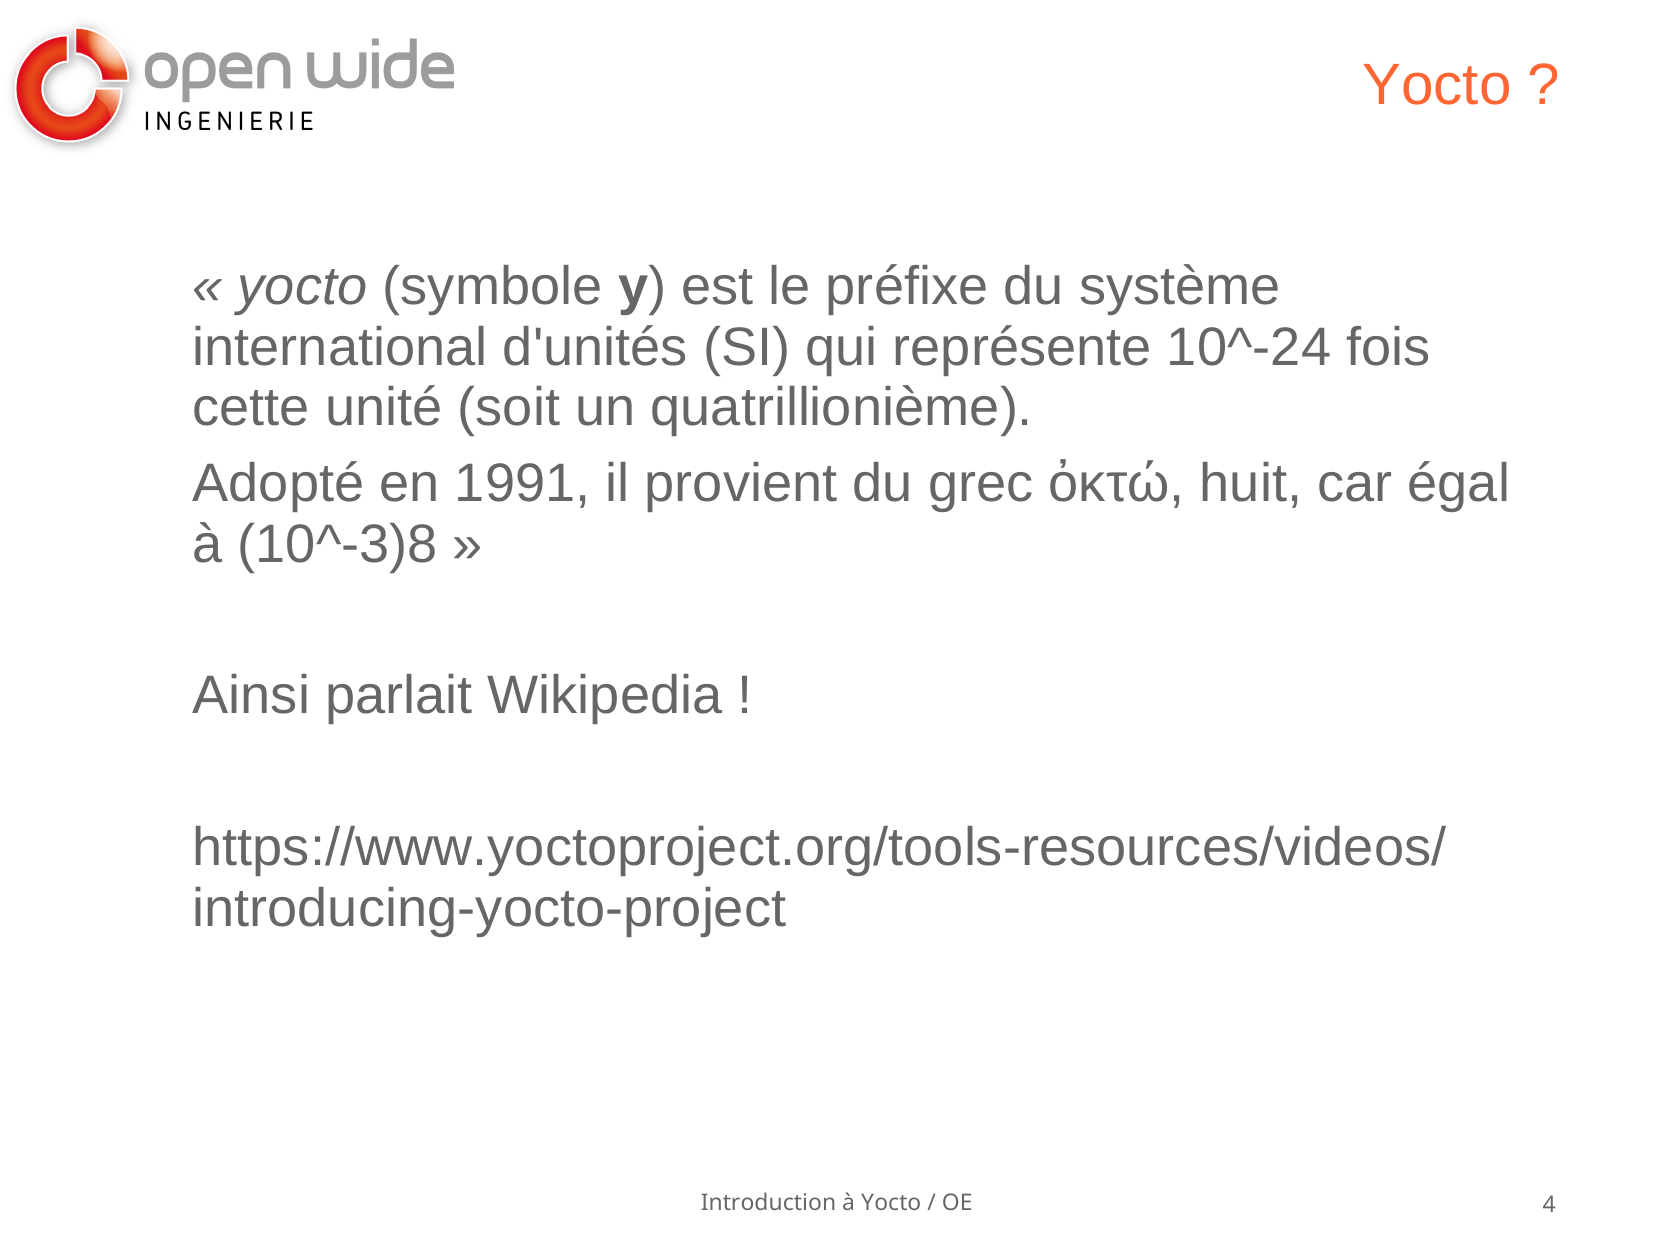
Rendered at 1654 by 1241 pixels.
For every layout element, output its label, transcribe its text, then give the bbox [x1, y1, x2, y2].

list « yocto (symbole y) est le préfixe du système international d'unités (SI) qui représente 10^-24 fois cette unité (soit un quatrillionième). Adopté en 1991, il provient du grec ὀκτώ, huit, car égal à (10^-3)8 » Ainsi parlait Wikipedia ! https://www.yoctoproject.org/tools-resources/videos/introducing-yocto-project [121, 255, 1534, 1127]
title Yocto ? [602, 12, 1561, 157]
picture [0, 0, 454, 161]
